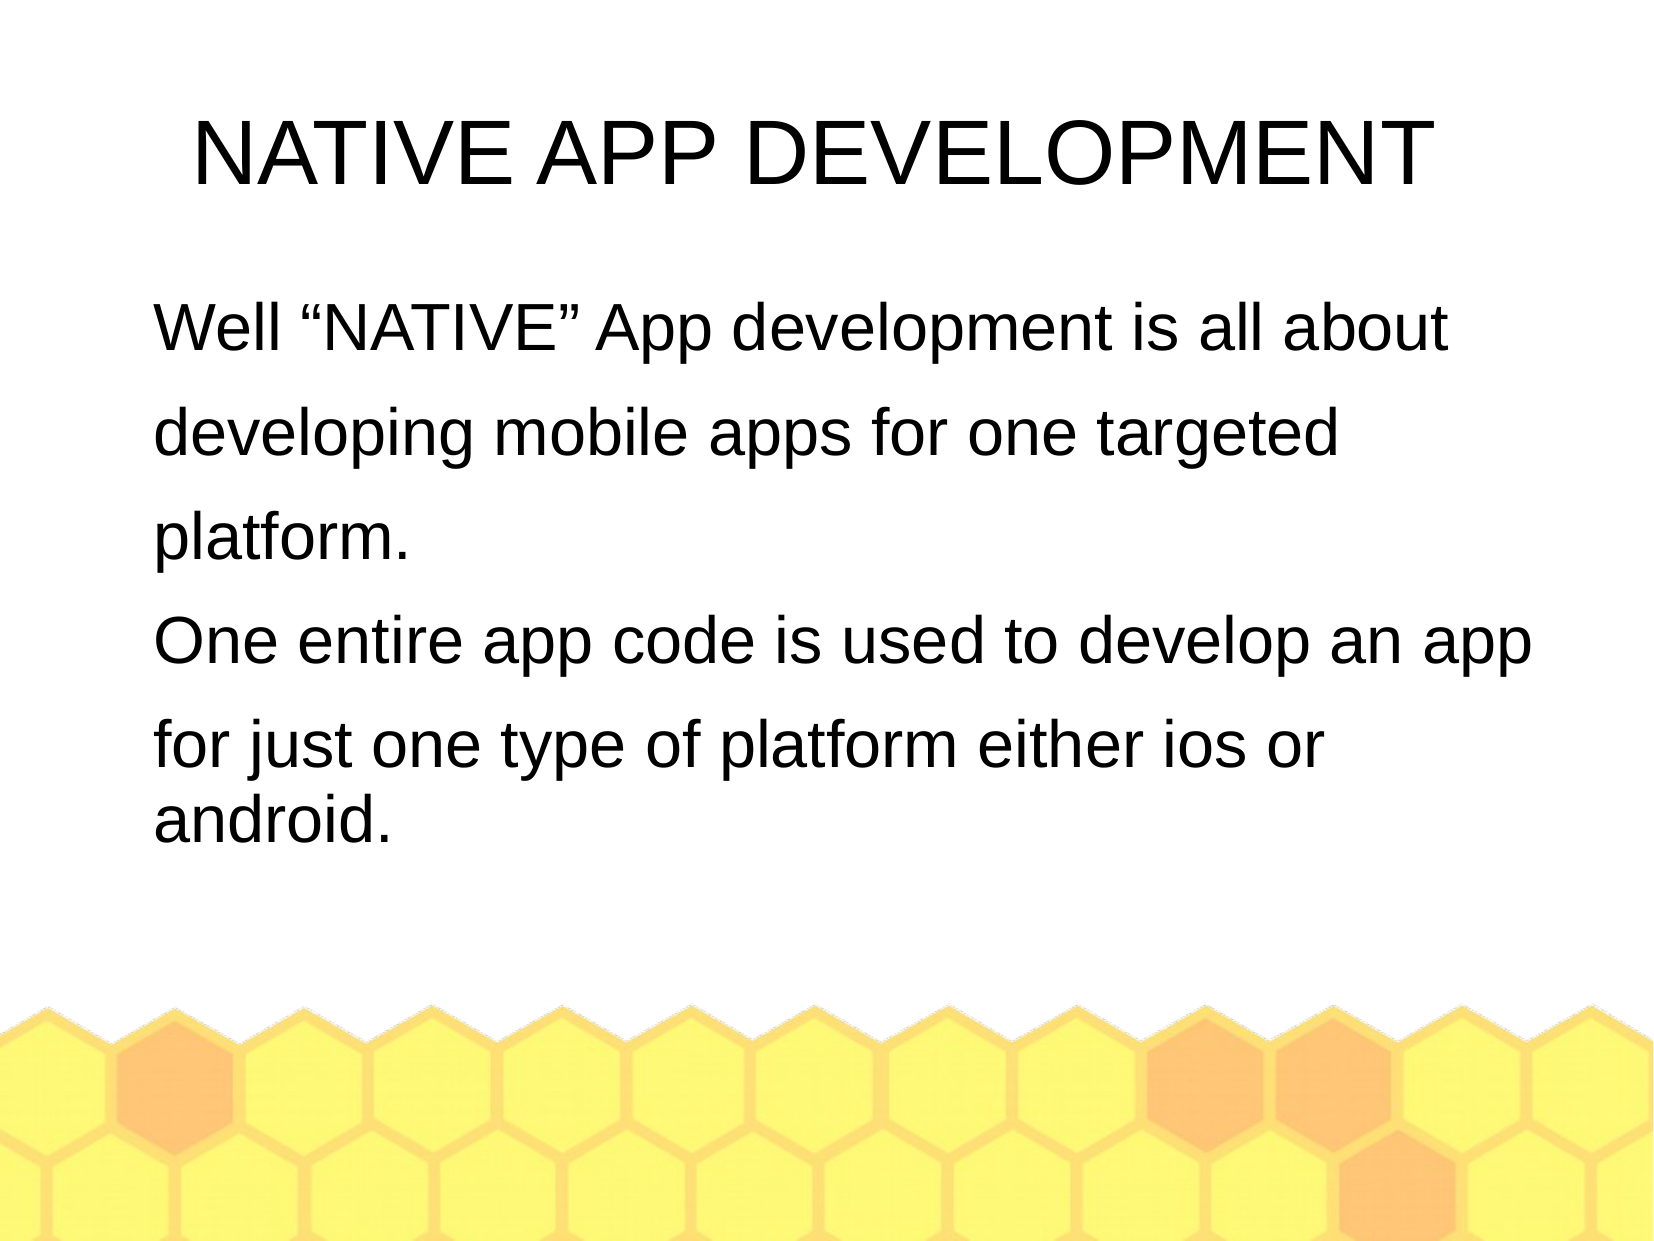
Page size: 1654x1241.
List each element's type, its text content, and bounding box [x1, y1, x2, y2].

picture [0, 1001, 1654, 1241]
title NATIVE APP DEVELOPMENT [82, 49, 1571, 257]
list Well “NATIVE” App development is all about developing mobile apps for one targeted platform. One entire app code is used to develop an app for just one type of platform either ios or android. [82, 290, 1571, 1010]
